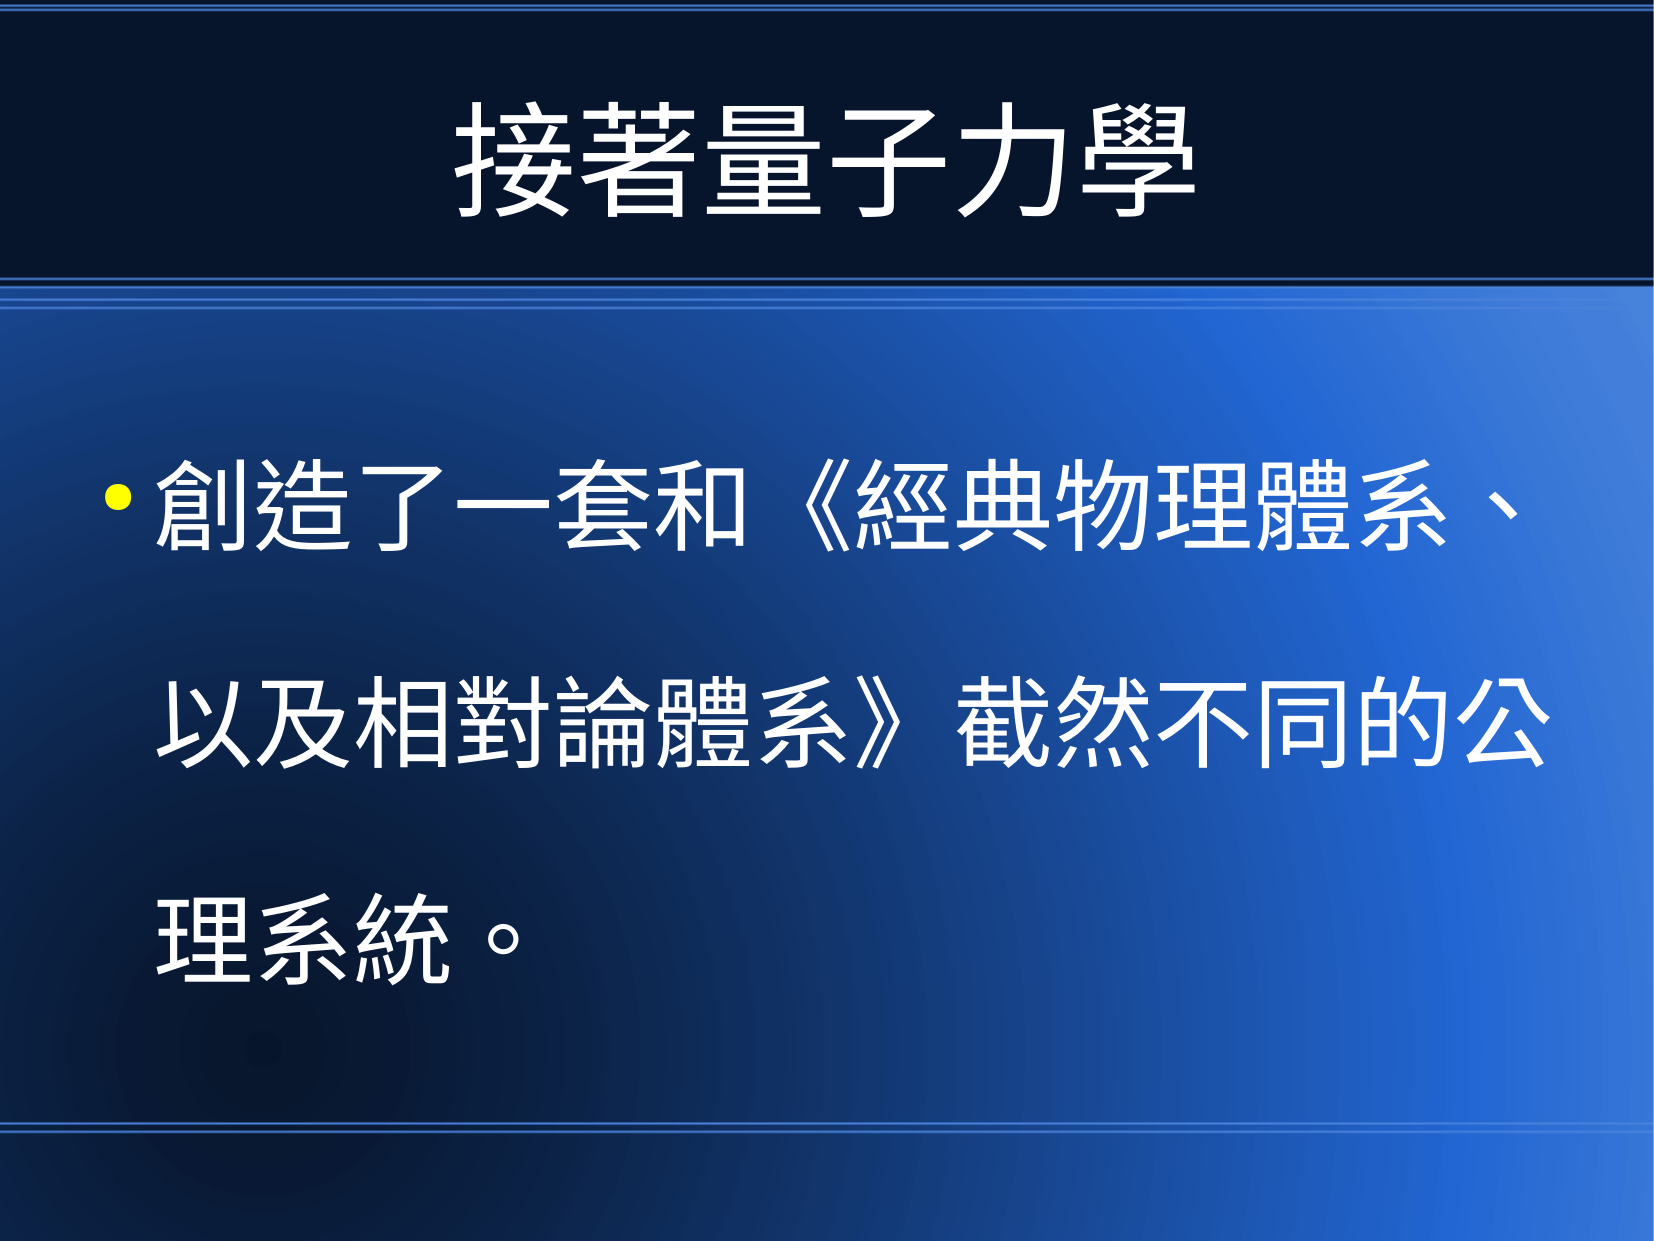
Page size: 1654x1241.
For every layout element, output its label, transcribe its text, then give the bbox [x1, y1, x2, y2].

list 創造了一套和《經典物理體系、以及相對論體系》截然不同的公理系統。 [82, 355, 1571, 1241]
title 接著量子力學 [82, 49, 1571, 257]
picture [0, 0, 1654, 1241]
